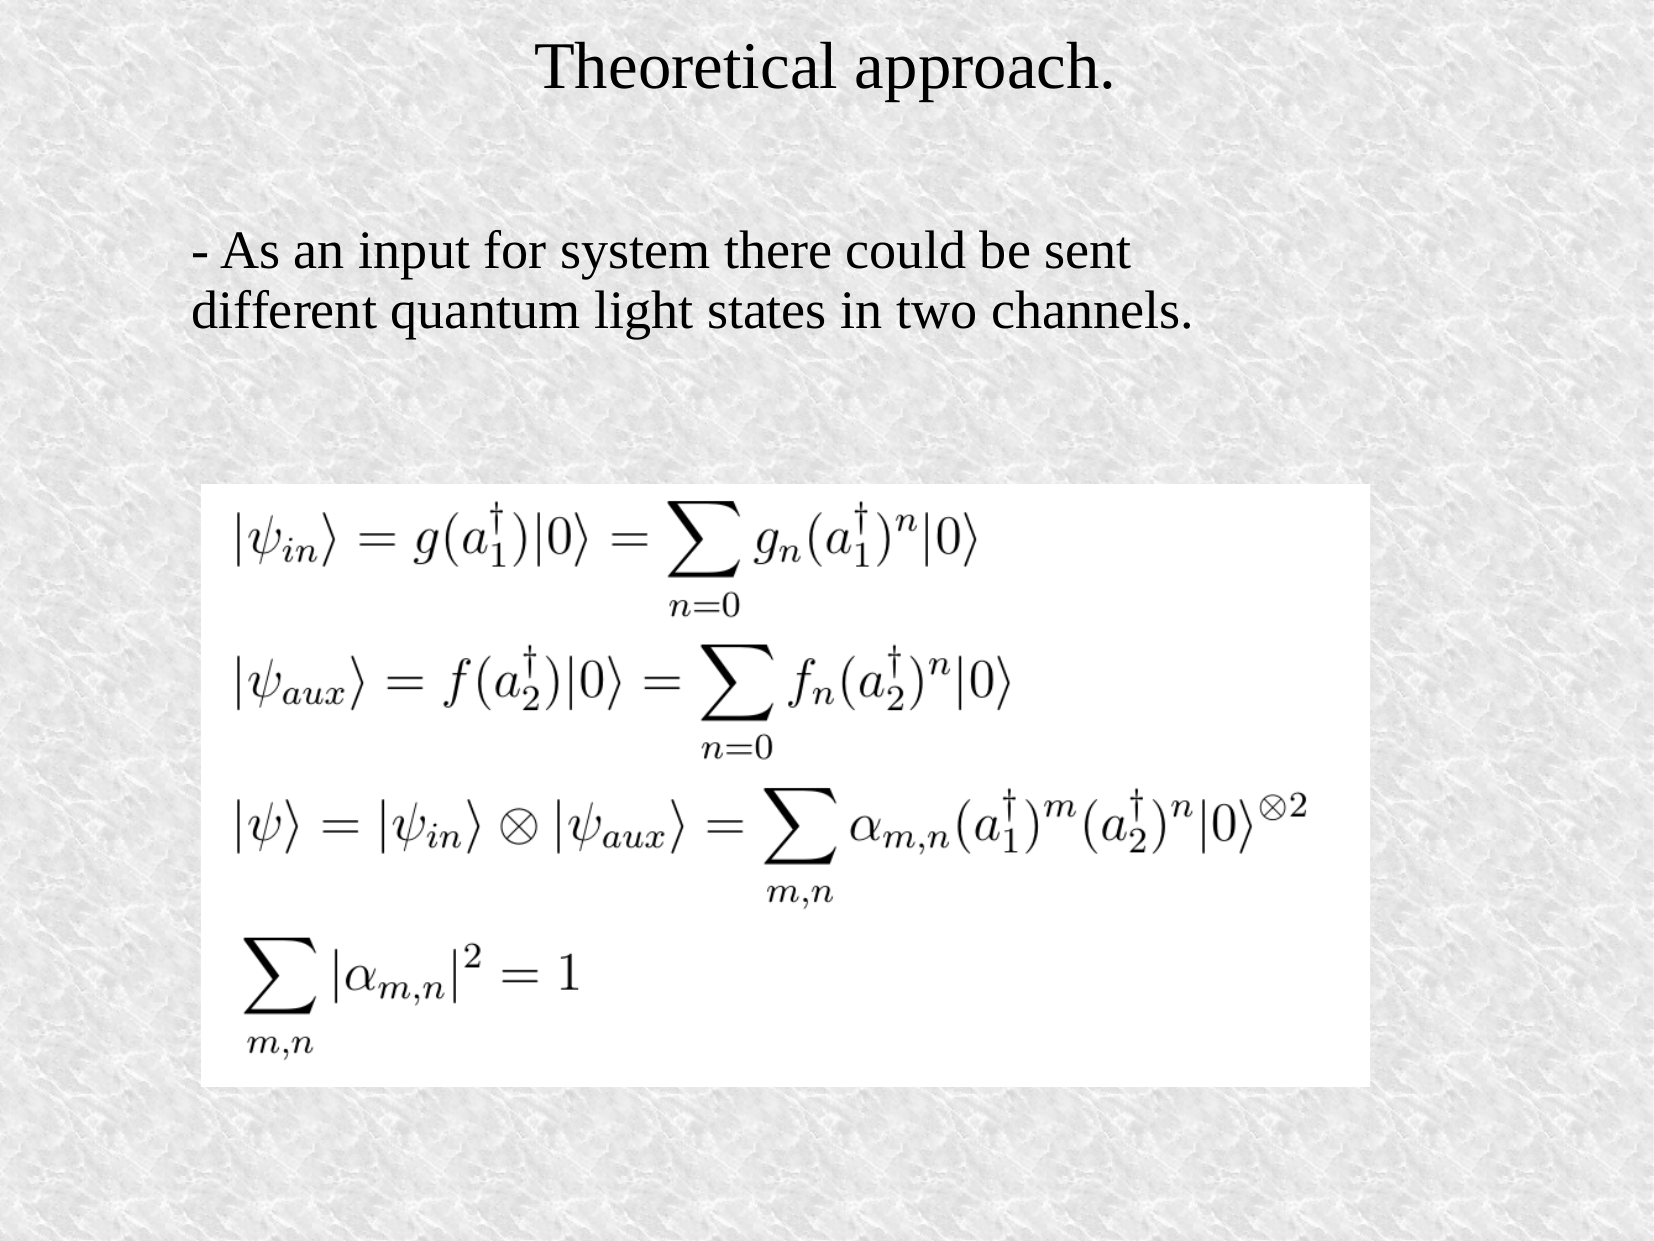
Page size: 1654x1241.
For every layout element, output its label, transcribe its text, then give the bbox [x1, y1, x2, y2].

text_box - As an input for system there could be sent different quantum light states in two channels. [177, 212, 1217, 348]
text_box Theoretical approach. [519, 21, 1241, 119]
picture [0, 0, 1654, 1241]
